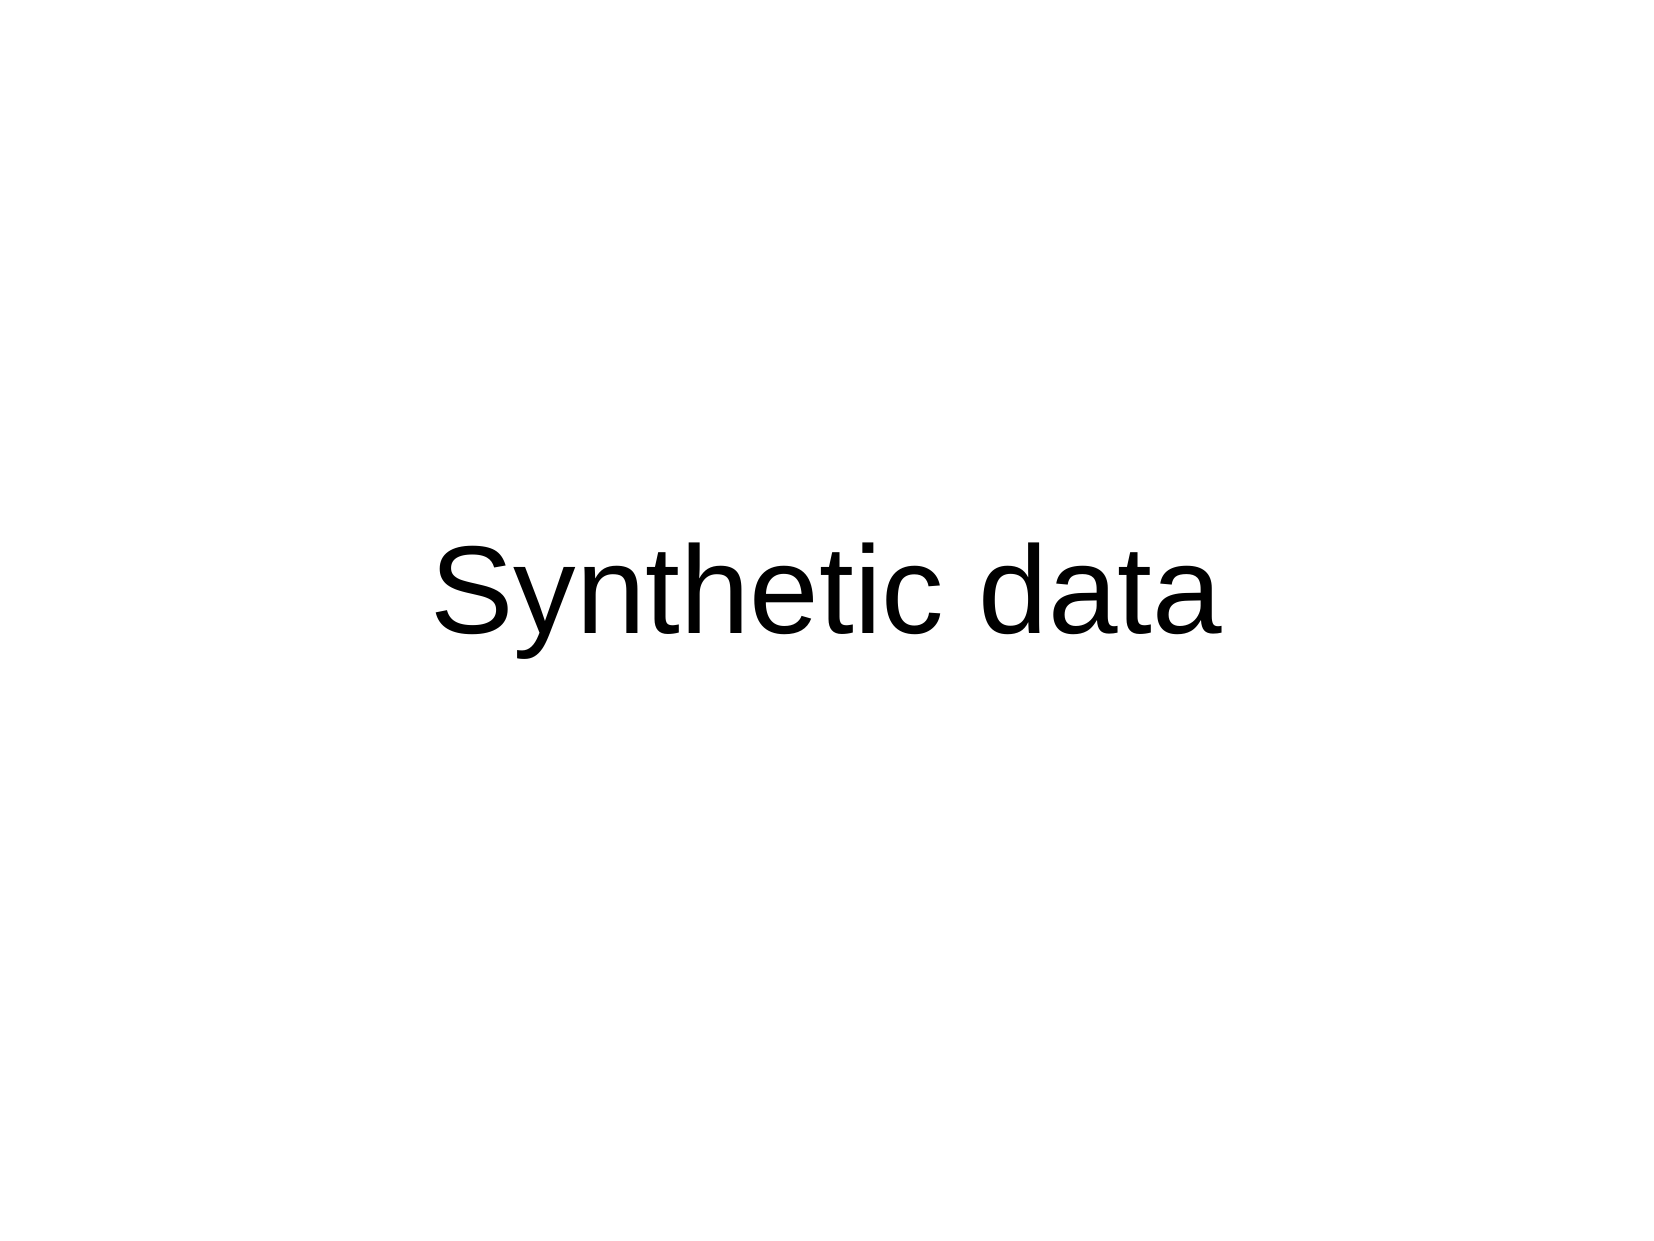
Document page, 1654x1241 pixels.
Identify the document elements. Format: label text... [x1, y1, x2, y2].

title Synthetic data [82, 487, 1571, 695]
